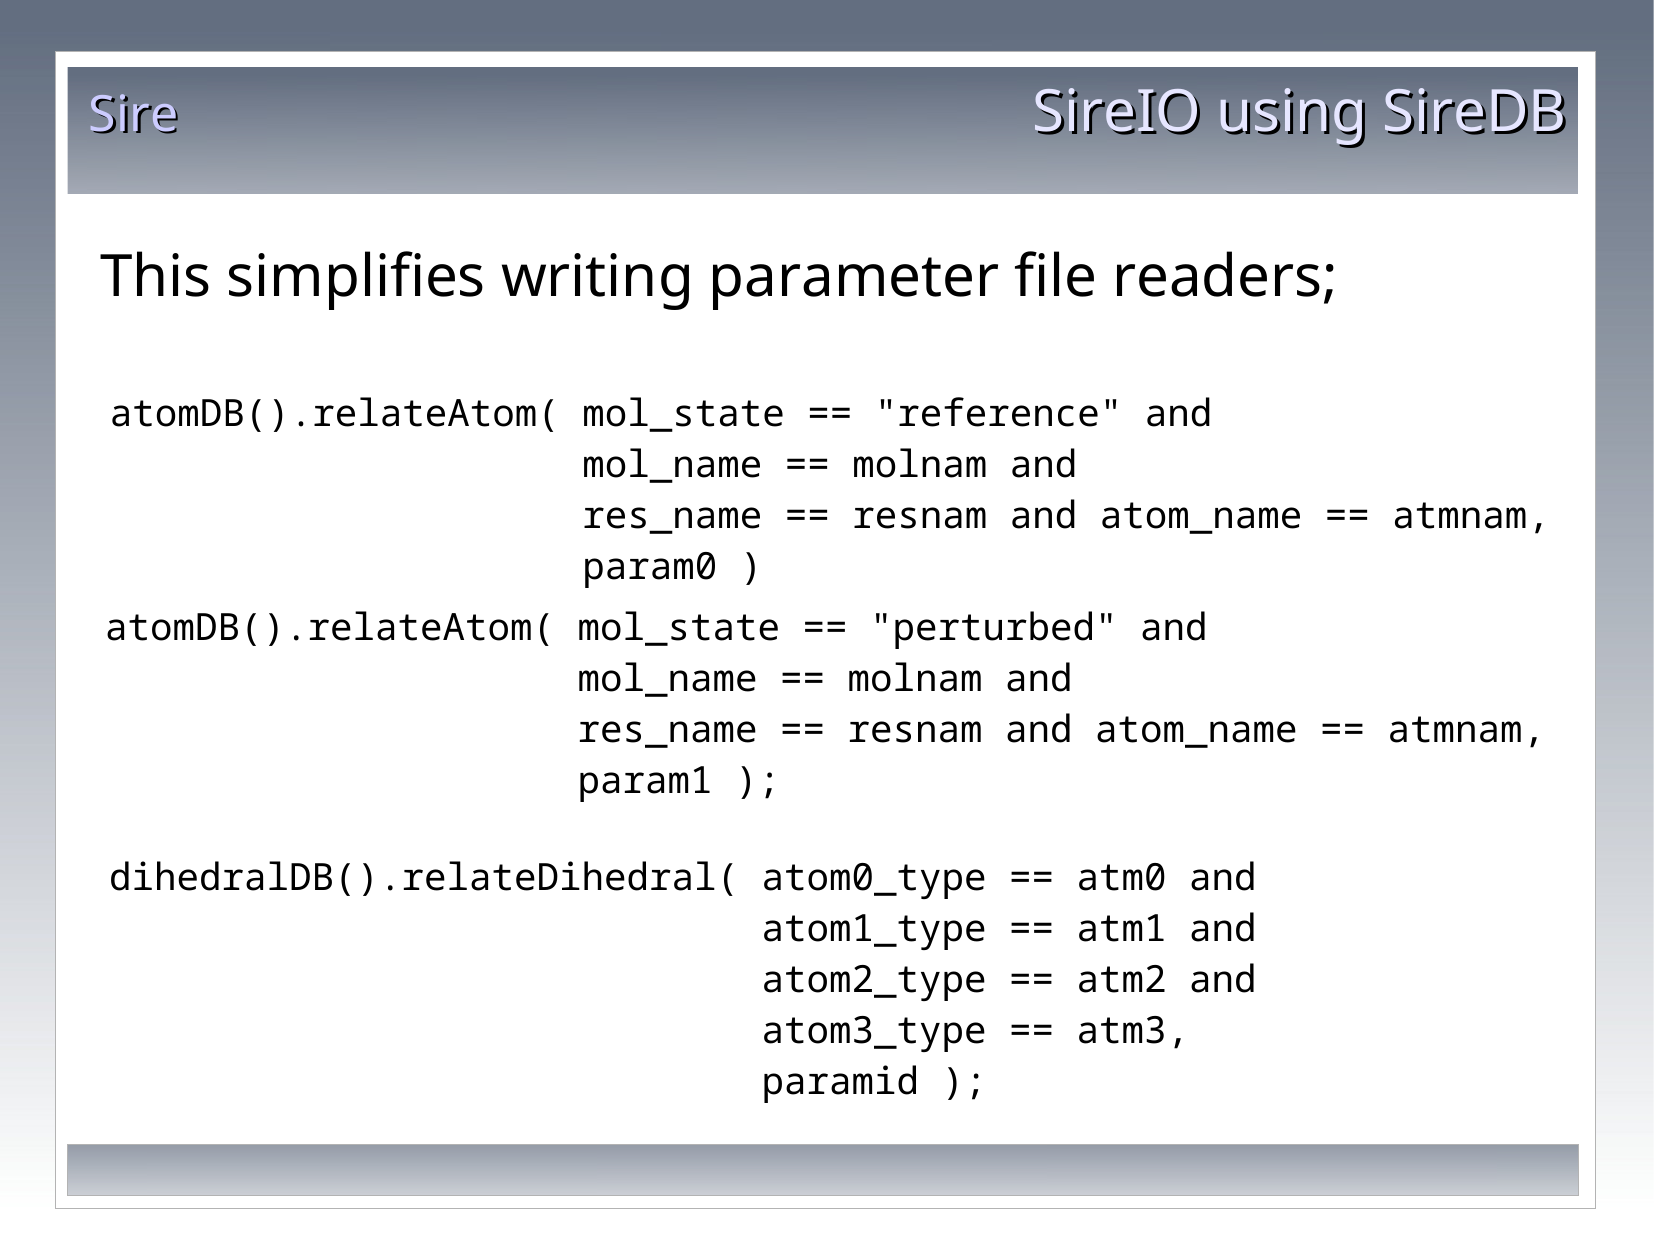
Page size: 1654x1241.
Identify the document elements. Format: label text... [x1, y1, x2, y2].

picture [0, 0, 1654, 1241]
title SireIO using SireDB [567, 68, 1567, 196]
text_box atomDB().relateAtom( mol_state == "reference" and mol_name == molnam and res_name == resnam and atom_name == atmnam, param0 ) [95, 379, 1581, 569]
text_box atomDB().relateAtom( mol_state == "perturbed" and mol_name == molnam and res_name == resnam and atom_name == atmnam, param1 ); [90, 593, 1567, 783]
list This simplifies writing parameter file readers; [82, 234, 1571, 1119]
text_box dihedralDB().relateDihedral( atom0_type == atm0 and atom1_type == atm1 and atom2_type == atm2 and atom3_type == atm3, paramid ); [94, 842, 1544, 1076]
